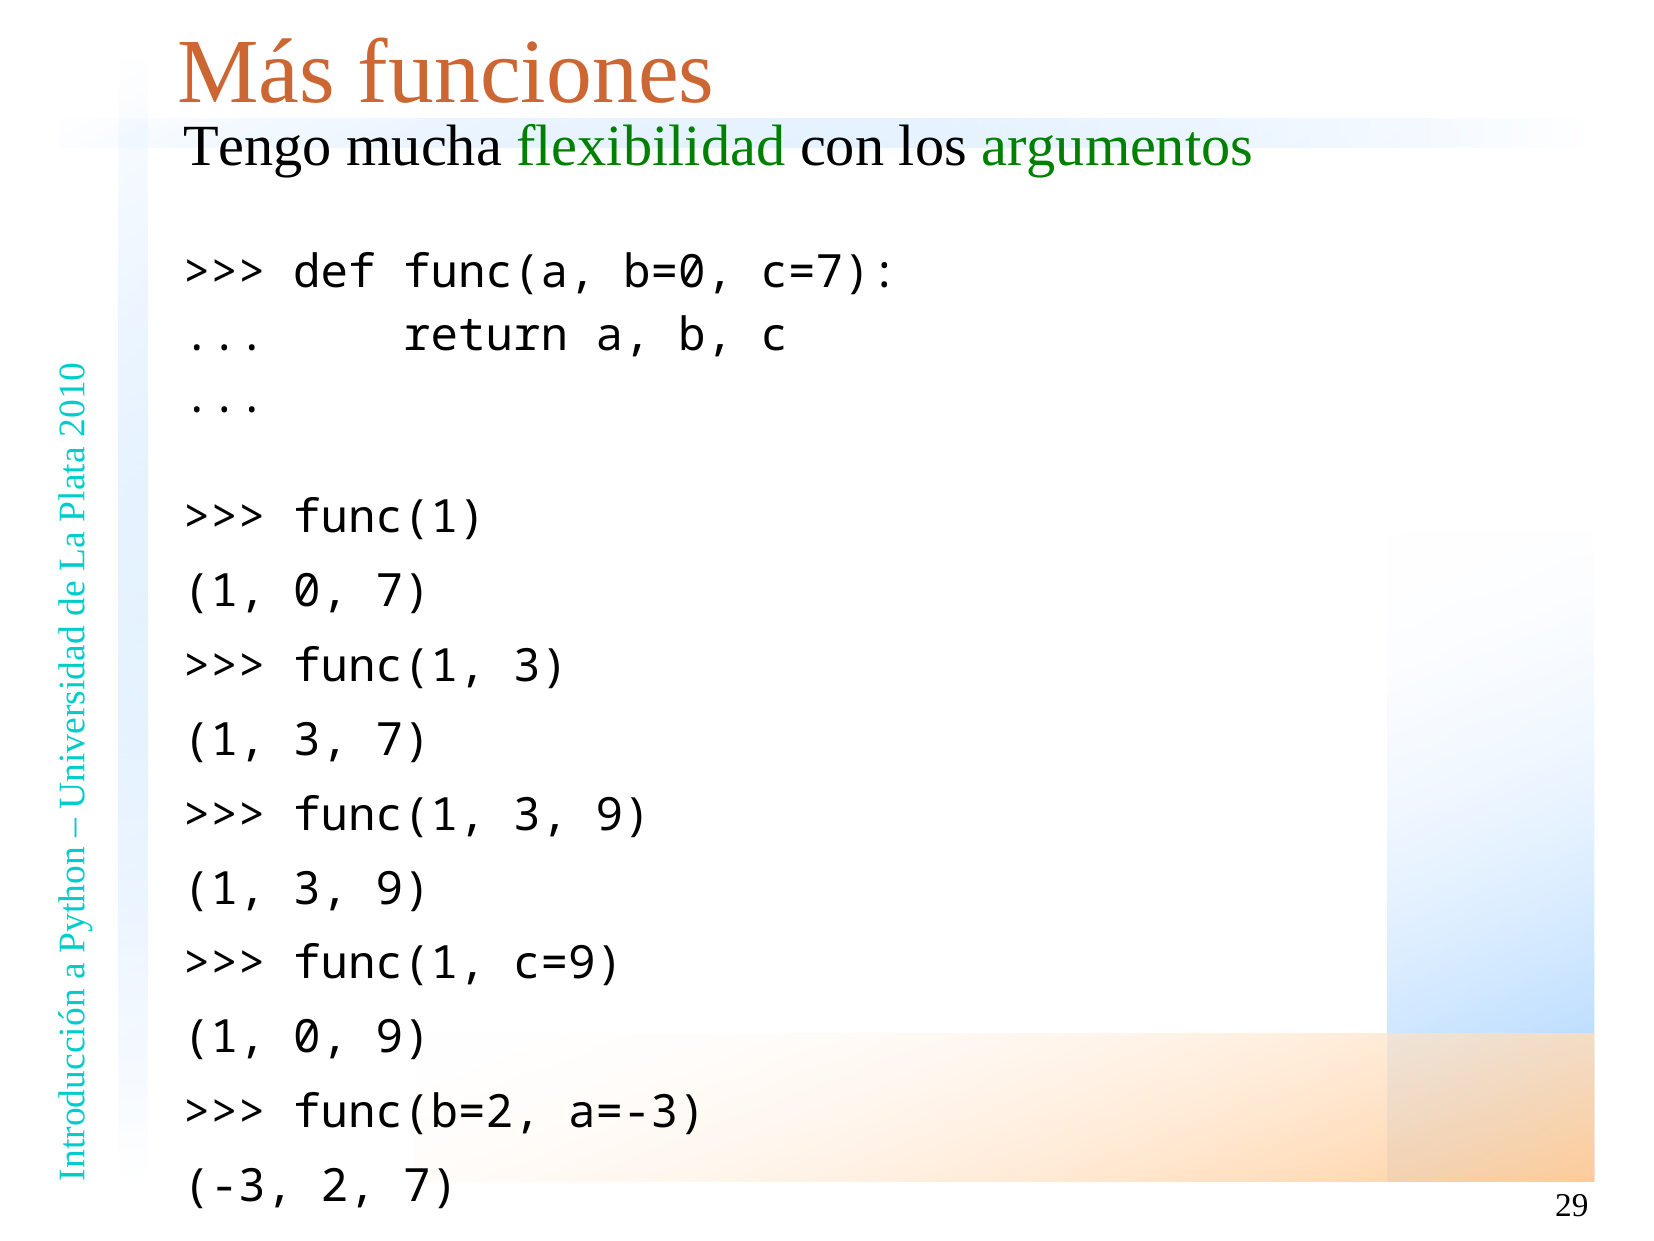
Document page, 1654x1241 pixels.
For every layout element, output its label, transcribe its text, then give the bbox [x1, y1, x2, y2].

title Más funciones [177, 16, 1595, 128]
text_box Tengo mucha flexibilidad con los argumentos >>> def func(a, b=0, c=7): ... return a, b, c ... >>> func(1) (1, 0, 7) >>> func(1, 3) (1, 3, 7) >>> func(1, 3, 9) (1, 3, 9) >>> func(1, c=9) (1, 0, 9) >>> func(b=2, a=-3) (-3, 2, 7) [147, 147, 1595, 1182]
